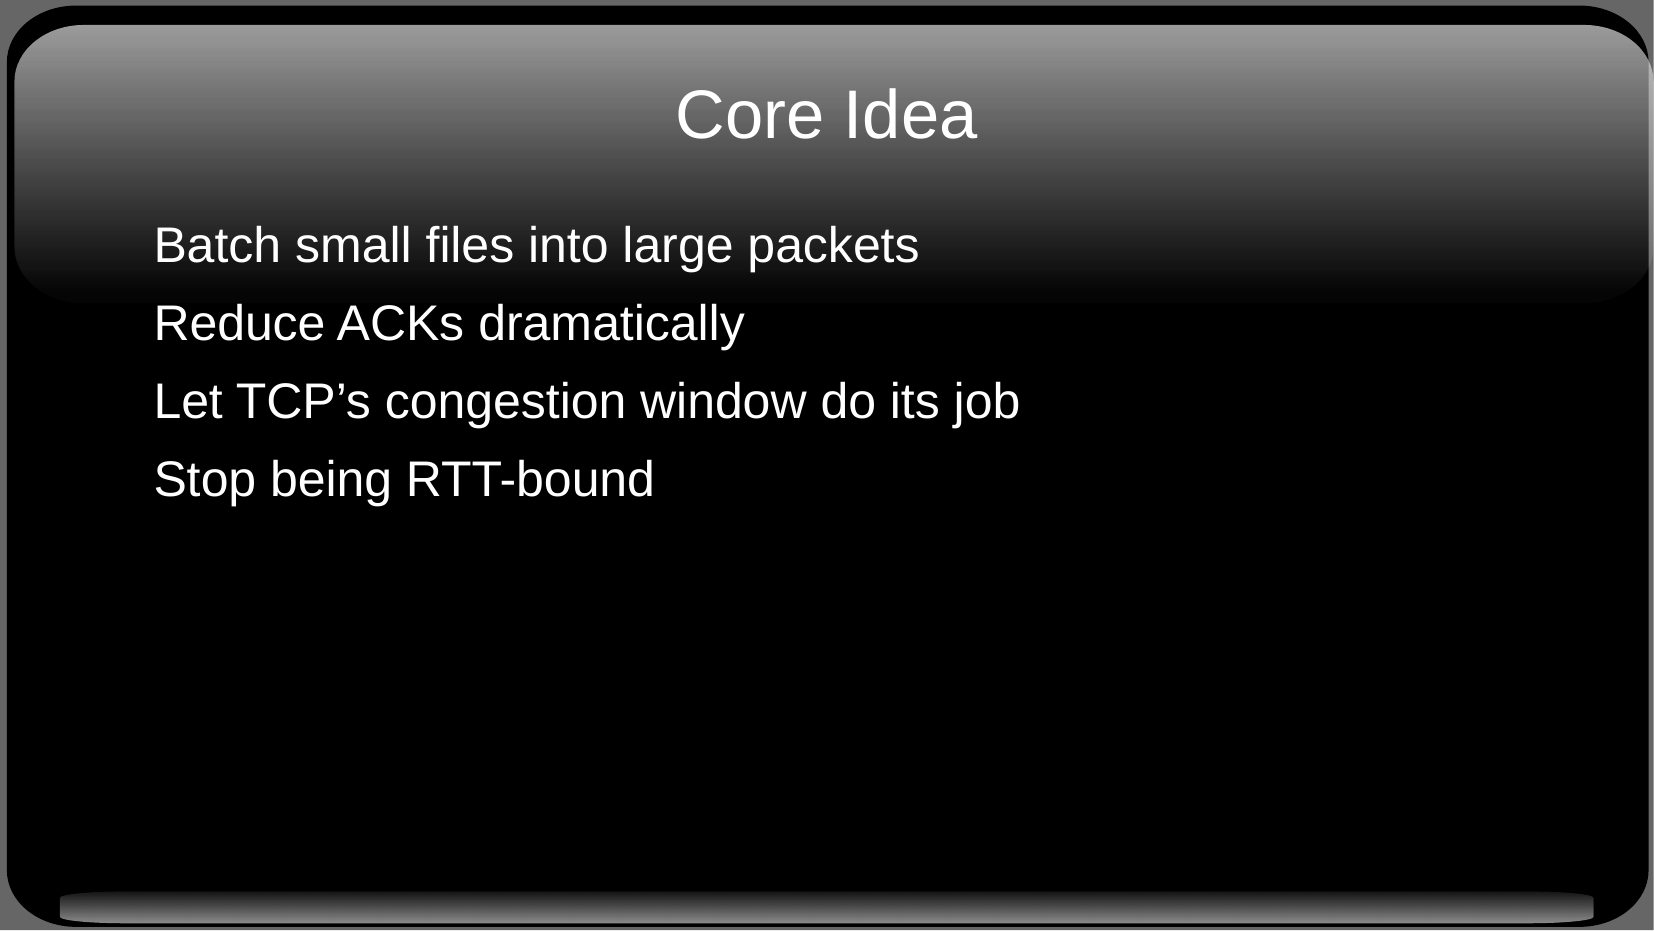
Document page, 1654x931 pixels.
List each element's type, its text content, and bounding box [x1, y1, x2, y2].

title Core Idea [82, 37, 1571, 193]
list Batch small files into large packets Reduce ACKs dramatically Let TCP’s congestion window do its job Stop being RTT-bound [82, 217, 1538, 758]
